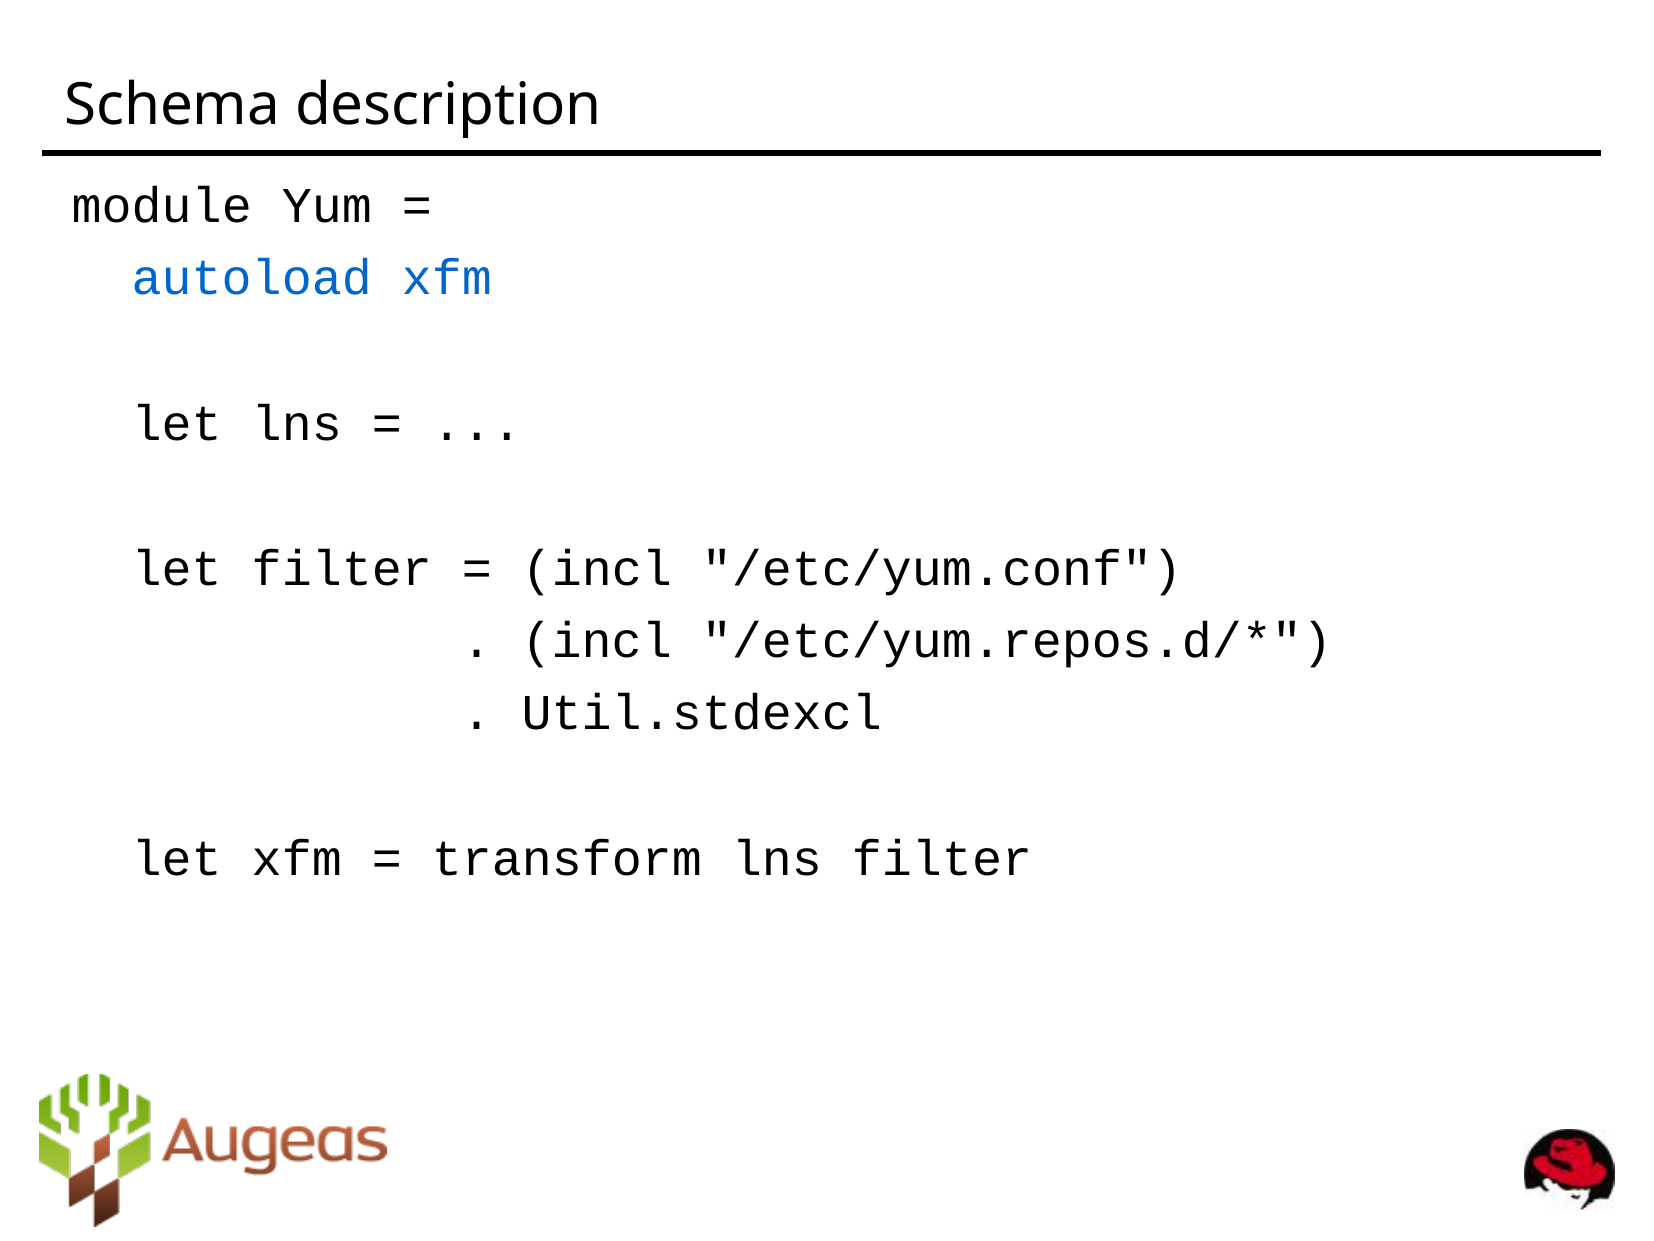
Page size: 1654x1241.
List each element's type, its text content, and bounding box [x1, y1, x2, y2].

title Schema description [64, 42, 1496, 161]
picture [39, 1074, 387, 1227]
list module Yum = autoload xfm let lns = ... let filter = (incl "/etc/yum.conf") . (incl "/etc/yum.repos.d/*") . Util.stdexcl let xfm = transform lns filter [71, 180, 1495, 1089]
picture [1524, 1129, 1615, 1220]
